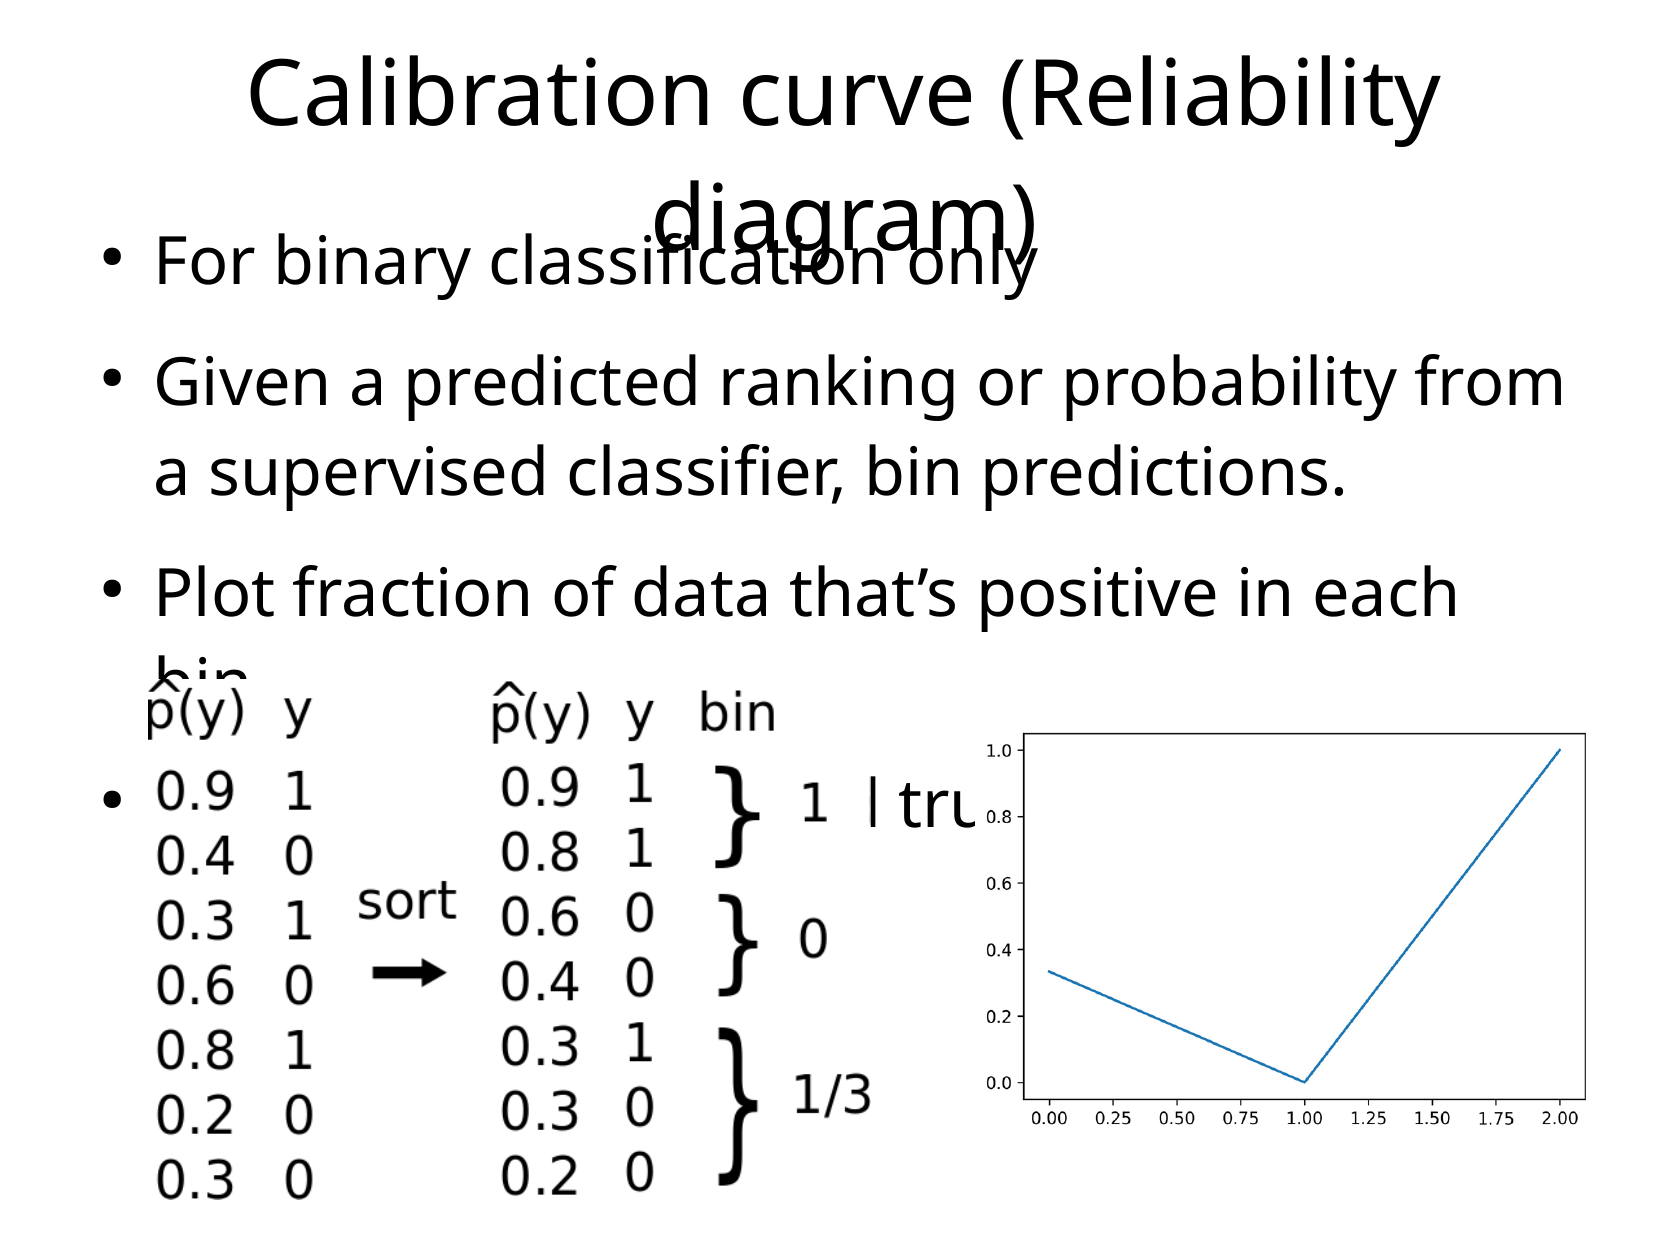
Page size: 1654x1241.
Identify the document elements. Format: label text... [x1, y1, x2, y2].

title Calibration curve (Reliability diagram) [82, 49, 1571, 213]
list For binary classification only Given a predicted ranking or probability from a supervised classifier, bin predictions. Plot fraction of data that’s positive in each bin. Doesn’t require ground truth probabilities! [82, 213, 1571, 933]
picture [975, 719, 1601, 1136]
picture [148, 679, 871, 1201]
